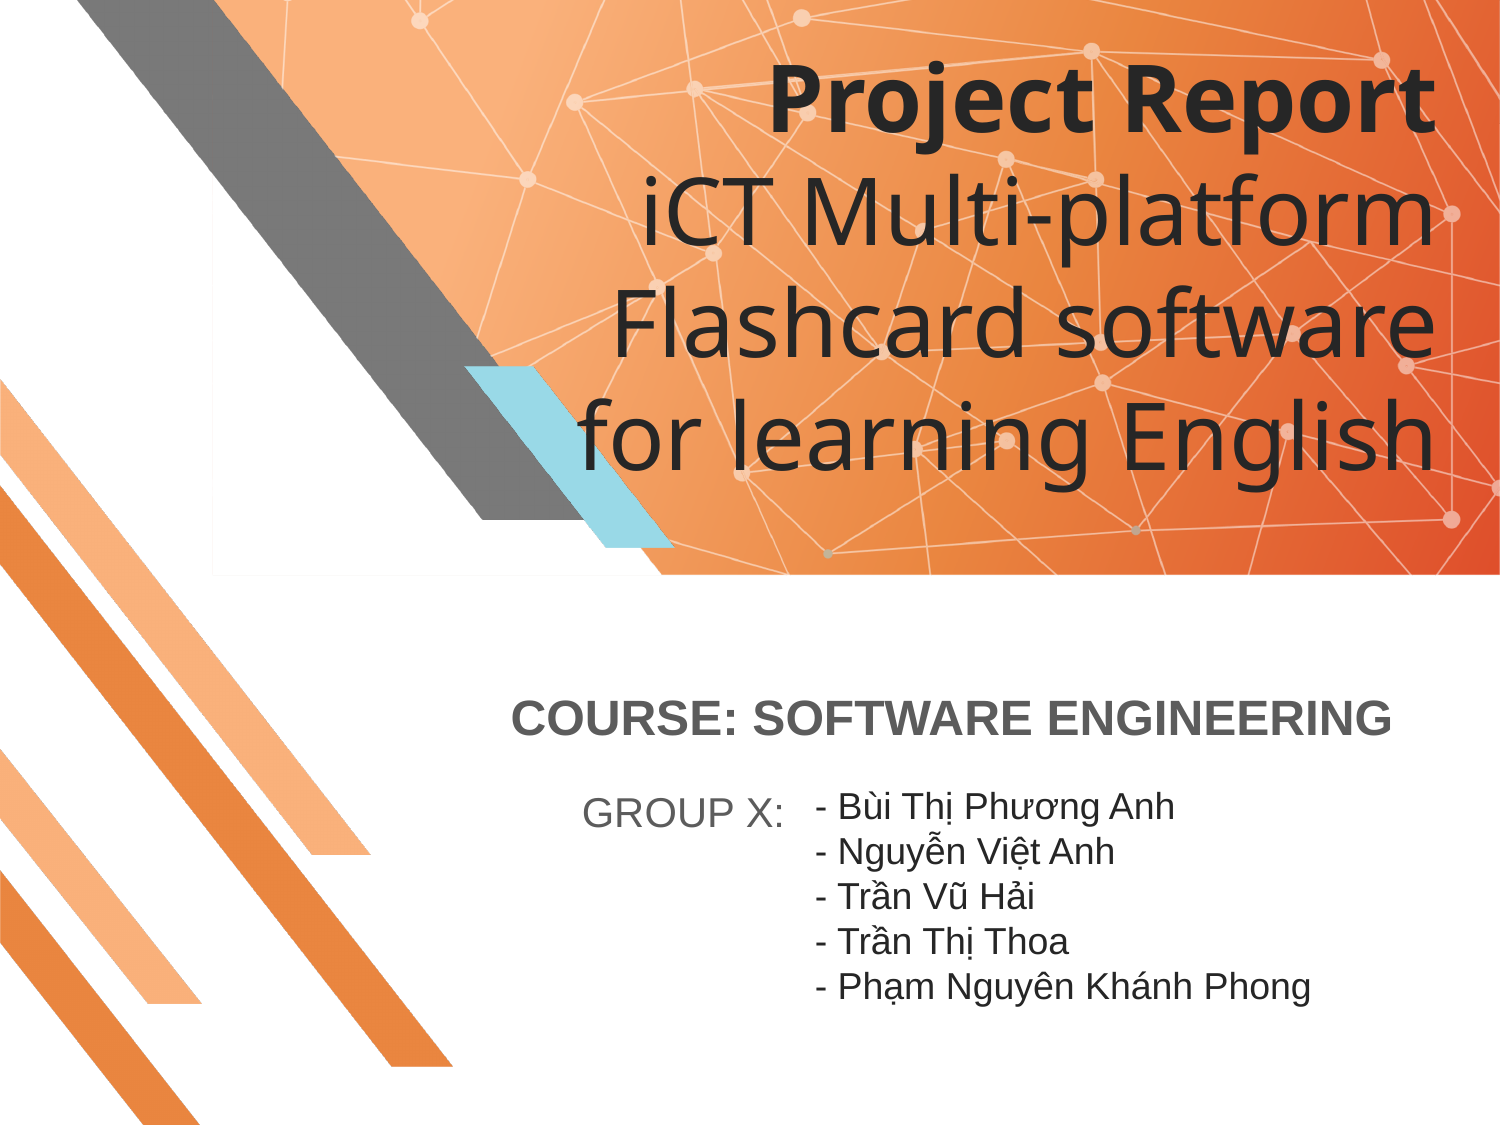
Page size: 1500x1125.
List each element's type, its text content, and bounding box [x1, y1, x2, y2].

text_box GROUP X: [512, 778, 800, 867]
text_box COURSE: SOFTWARE ENGINEERING [495, 678, 1408, 767]
text_box Project Report iCT Multi-platform Flashcard software for learning English [464, 262, 1439, 497]
text_box - Bùi Thị Phương Anh - Nguyễn Việt Anh - Trần Vũ Hải - Trần Thị Thoa - Phạm Nguyên Khánh Phong [800, 774, 1500, 1105]
picture [0, 0, 1500, 1125]
